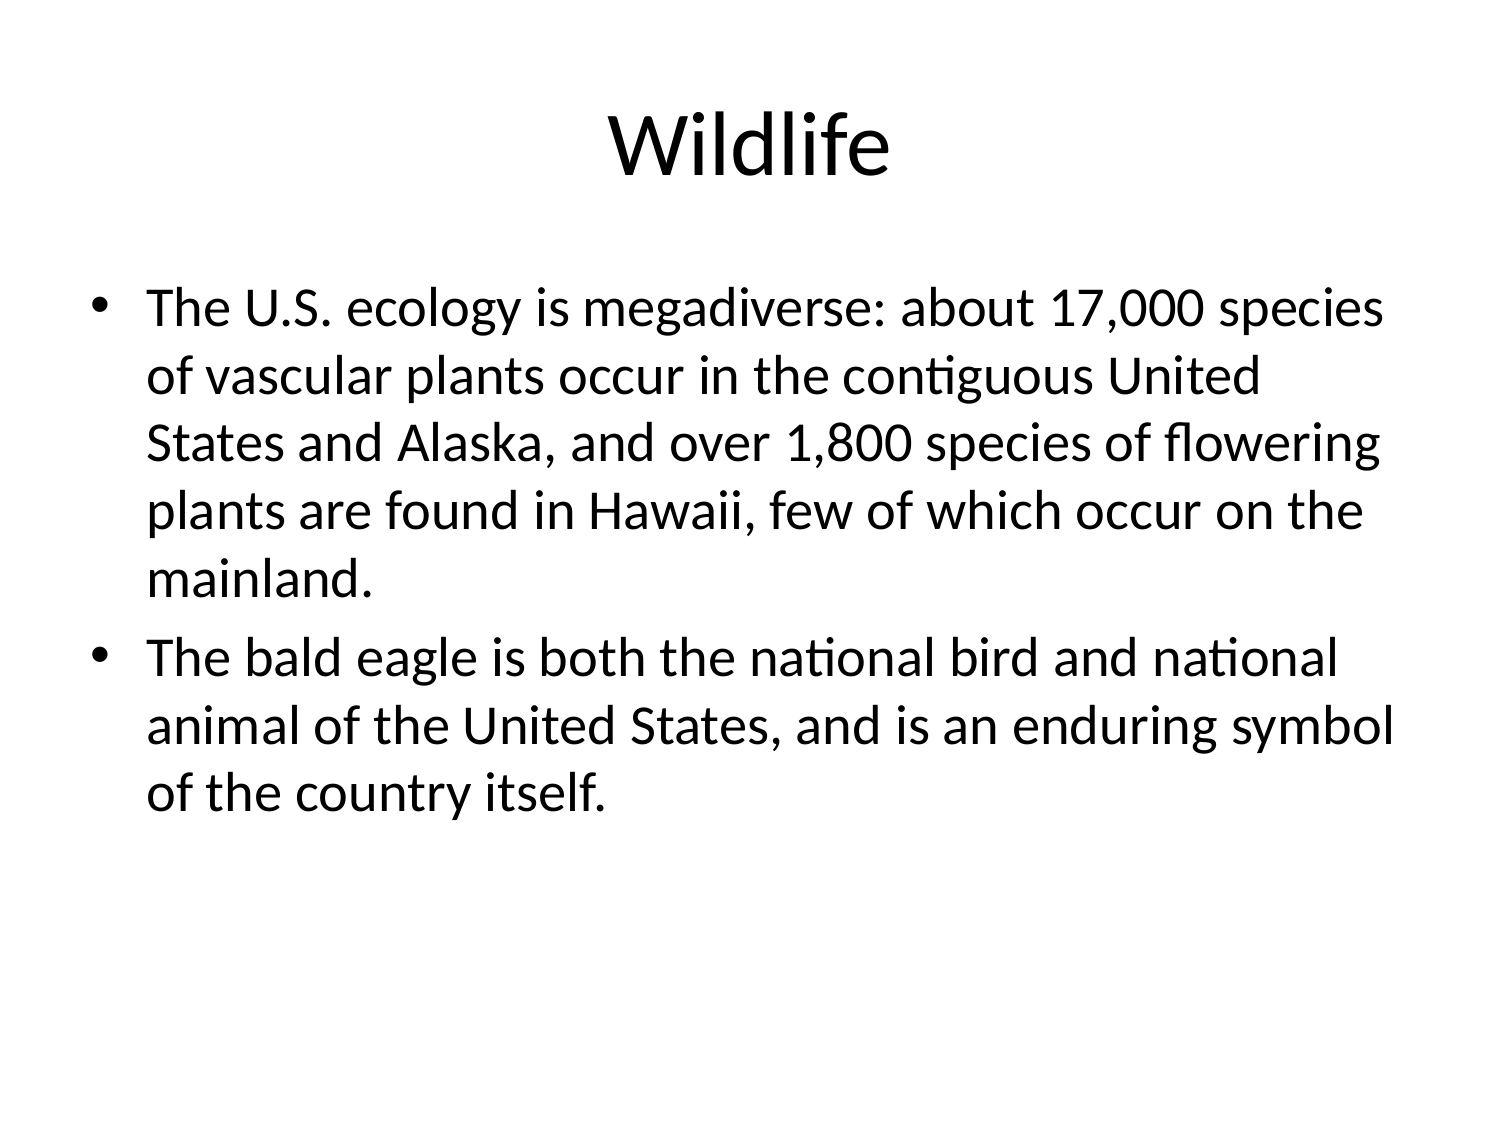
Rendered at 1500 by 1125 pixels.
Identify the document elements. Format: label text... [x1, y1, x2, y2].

list The U.S. ecology is megadiverse: about 17,000 species of vascular plants occur in the contiguous United States and Alaska, and over 1,800 species of flowering plants are found in Hawaii, few of which occur on the mainland. The bald eagle is both the national bird and national animal of the United States, and is an enduring symbol of the country itself. [75, 262, 1425, 1005]
title Wildlife [75, 45, 1425, 233]
